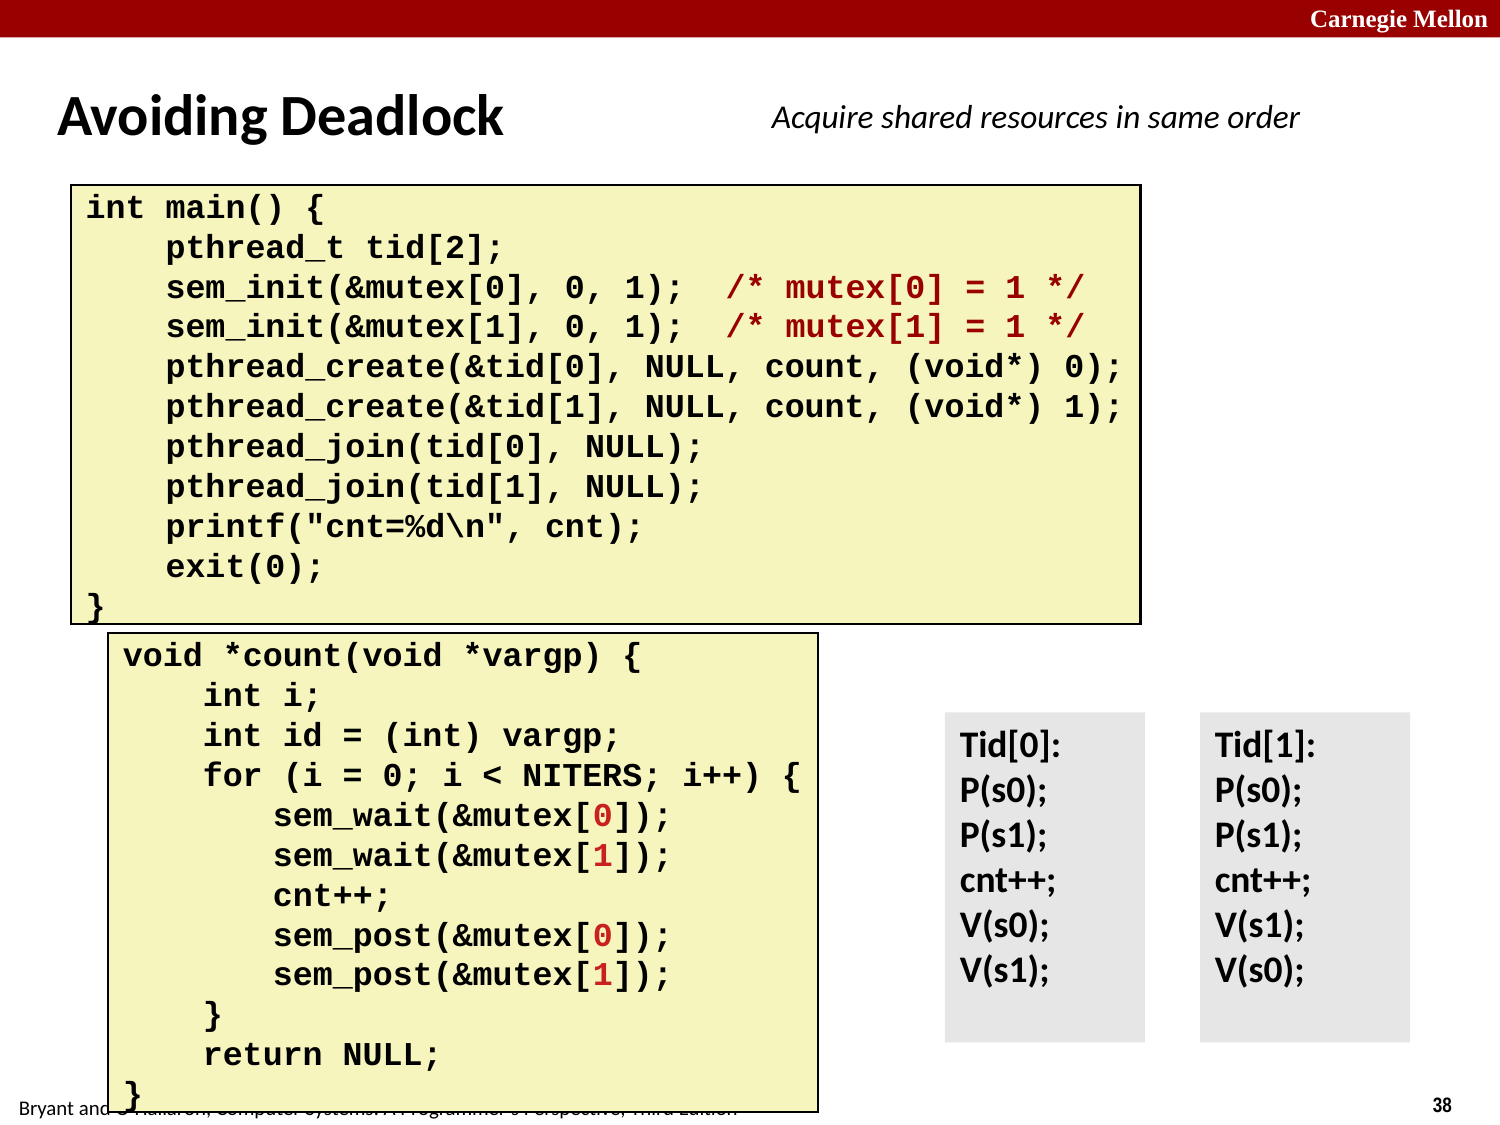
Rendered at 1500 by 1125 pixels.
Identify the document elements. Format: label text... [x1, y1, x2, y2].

text_box int main() { pthread_t tid[2]; sem_init(&mutex[0], 0, 1); /* mutex[0] = 1 */ sem_init(&mutex[1], 0, 1); /* mutex[1] = 1 */ pthread_create(&tid[0], NULL, count, (void*) 0); pthread_create(&tid[1], NULL, count, (void*) 1); pthread_join(tid[0], NULL); pthread_join(tid[1], NULL); printf("cnt=%d\n", cnt); exit(0); } [70, 184, 1141, 625]
title Avoiding Deadlock [42, 50, 1288, 175]
text_box Acquire shared resources in same order [757, 87, 1317, 143]
text_box Tid[1]: P(s0); P(s1); cnt++; V(s1); V(s0); [1200, 712, 1411, 1043]
text_box Tid[0]: P(s0); P(s1); cnt++; V(s0); V(s1); [944, 712, 1145, 1043]
text_box void *count(void *vargp) { int i; int id = (int) vargp; for (i = 0; i < NITERS; i++) { sem_wait(&mutex[0]); sem_wait(&mutex[1]); cnt++; sem_post(&mutex[0]); sem_post(&mutex[1]); } return NULL; } [108, 633, 818, 1113]
